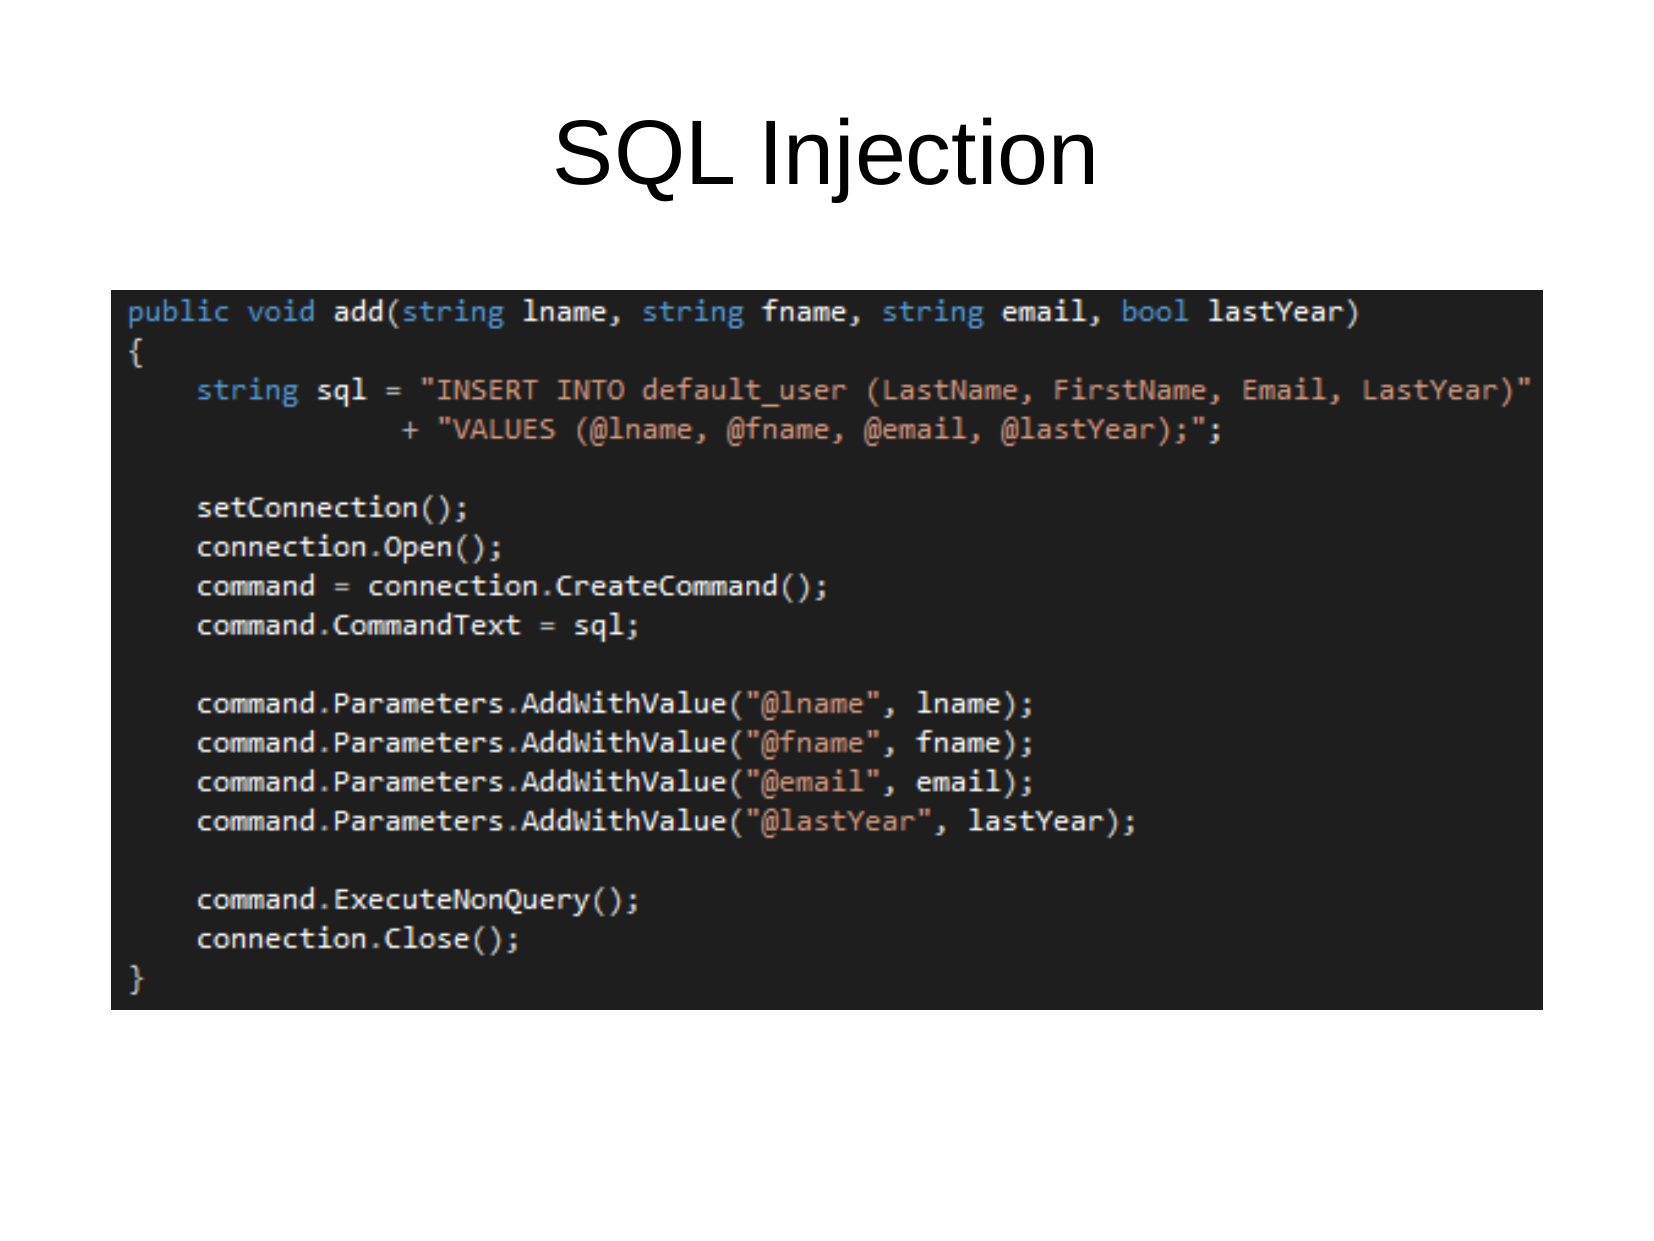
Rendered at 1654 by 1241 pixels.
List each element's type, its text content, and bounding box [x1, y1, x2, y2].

title SQL Injection [82, 49, 1571, 257]
picture [111, 290, 1543, 1010]
